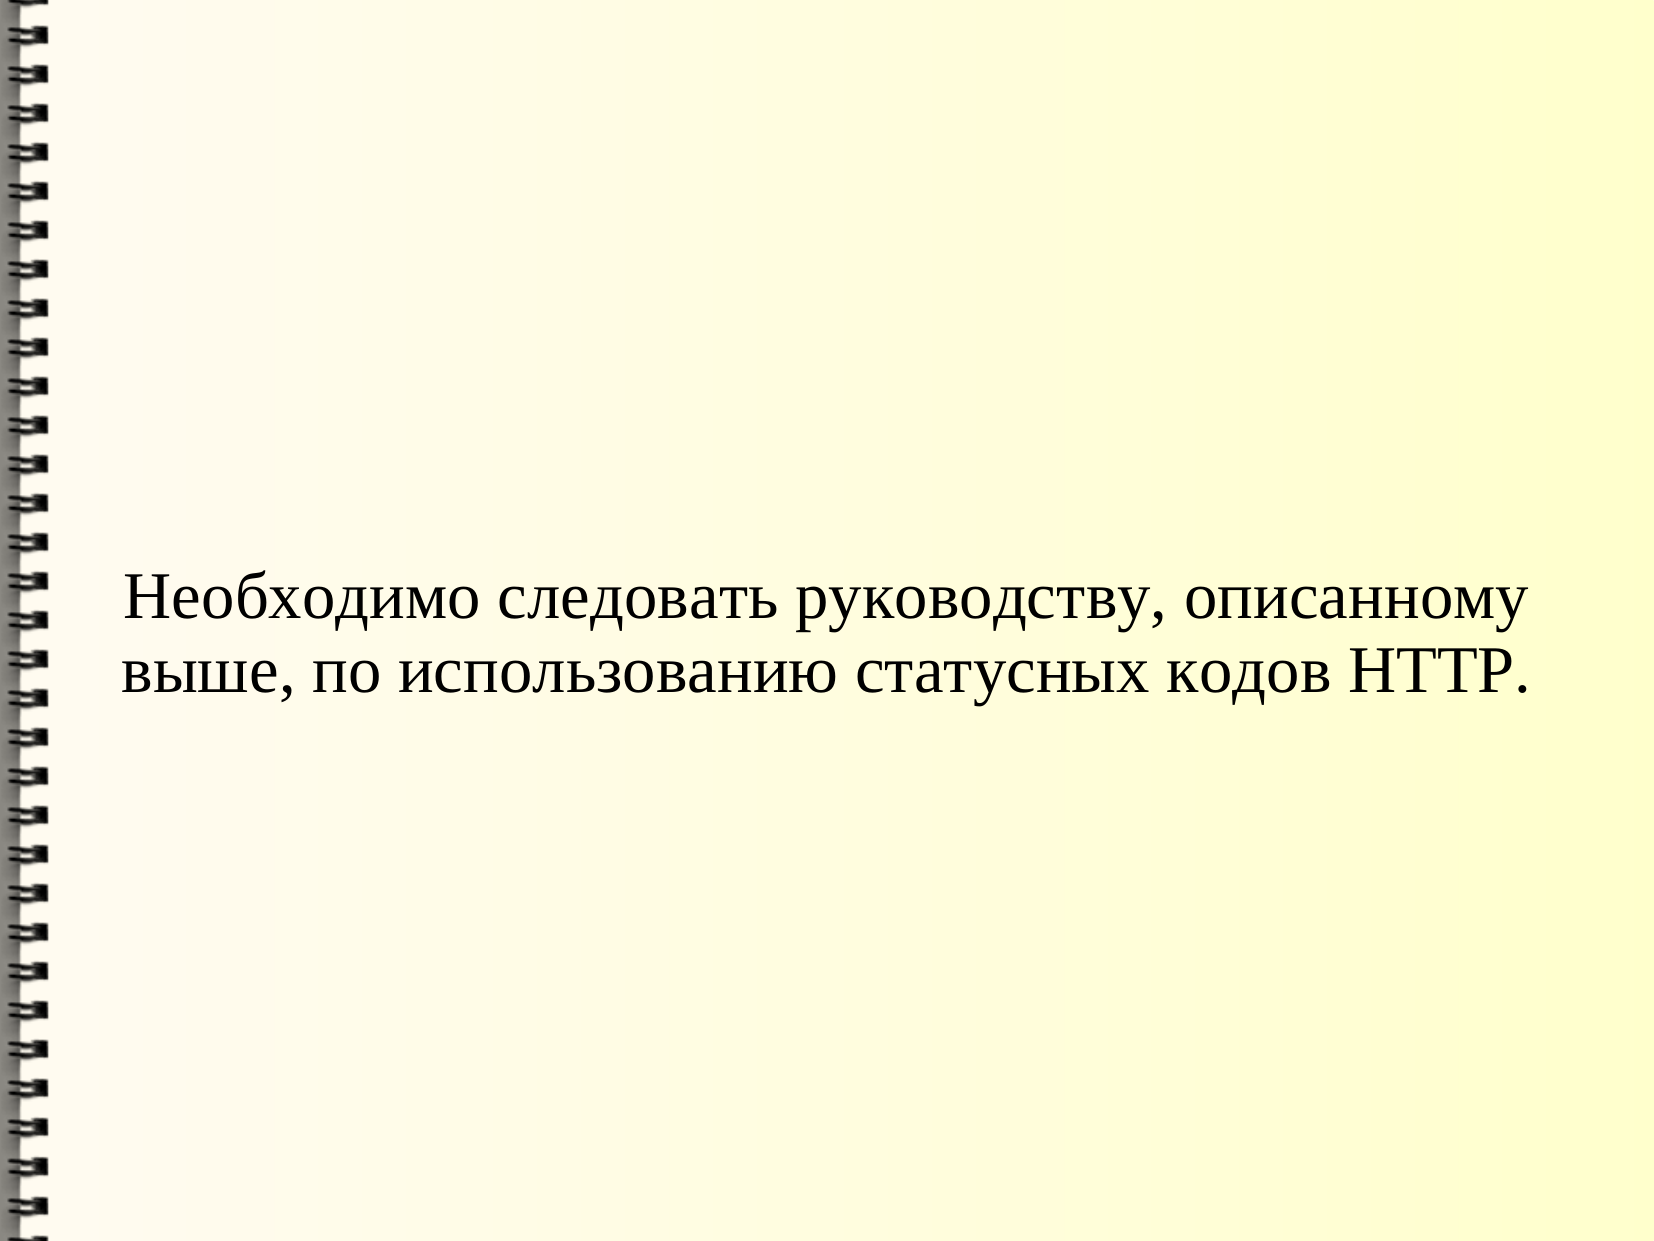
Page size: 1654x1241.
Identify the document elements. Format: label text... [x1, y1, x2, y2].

subtitle Необходимо следовать руководству, описанному выше, по использованию статусных кодов HTTP. [121, 102, 1534, 1164]
picture [0, 0, 1654, 1241]
